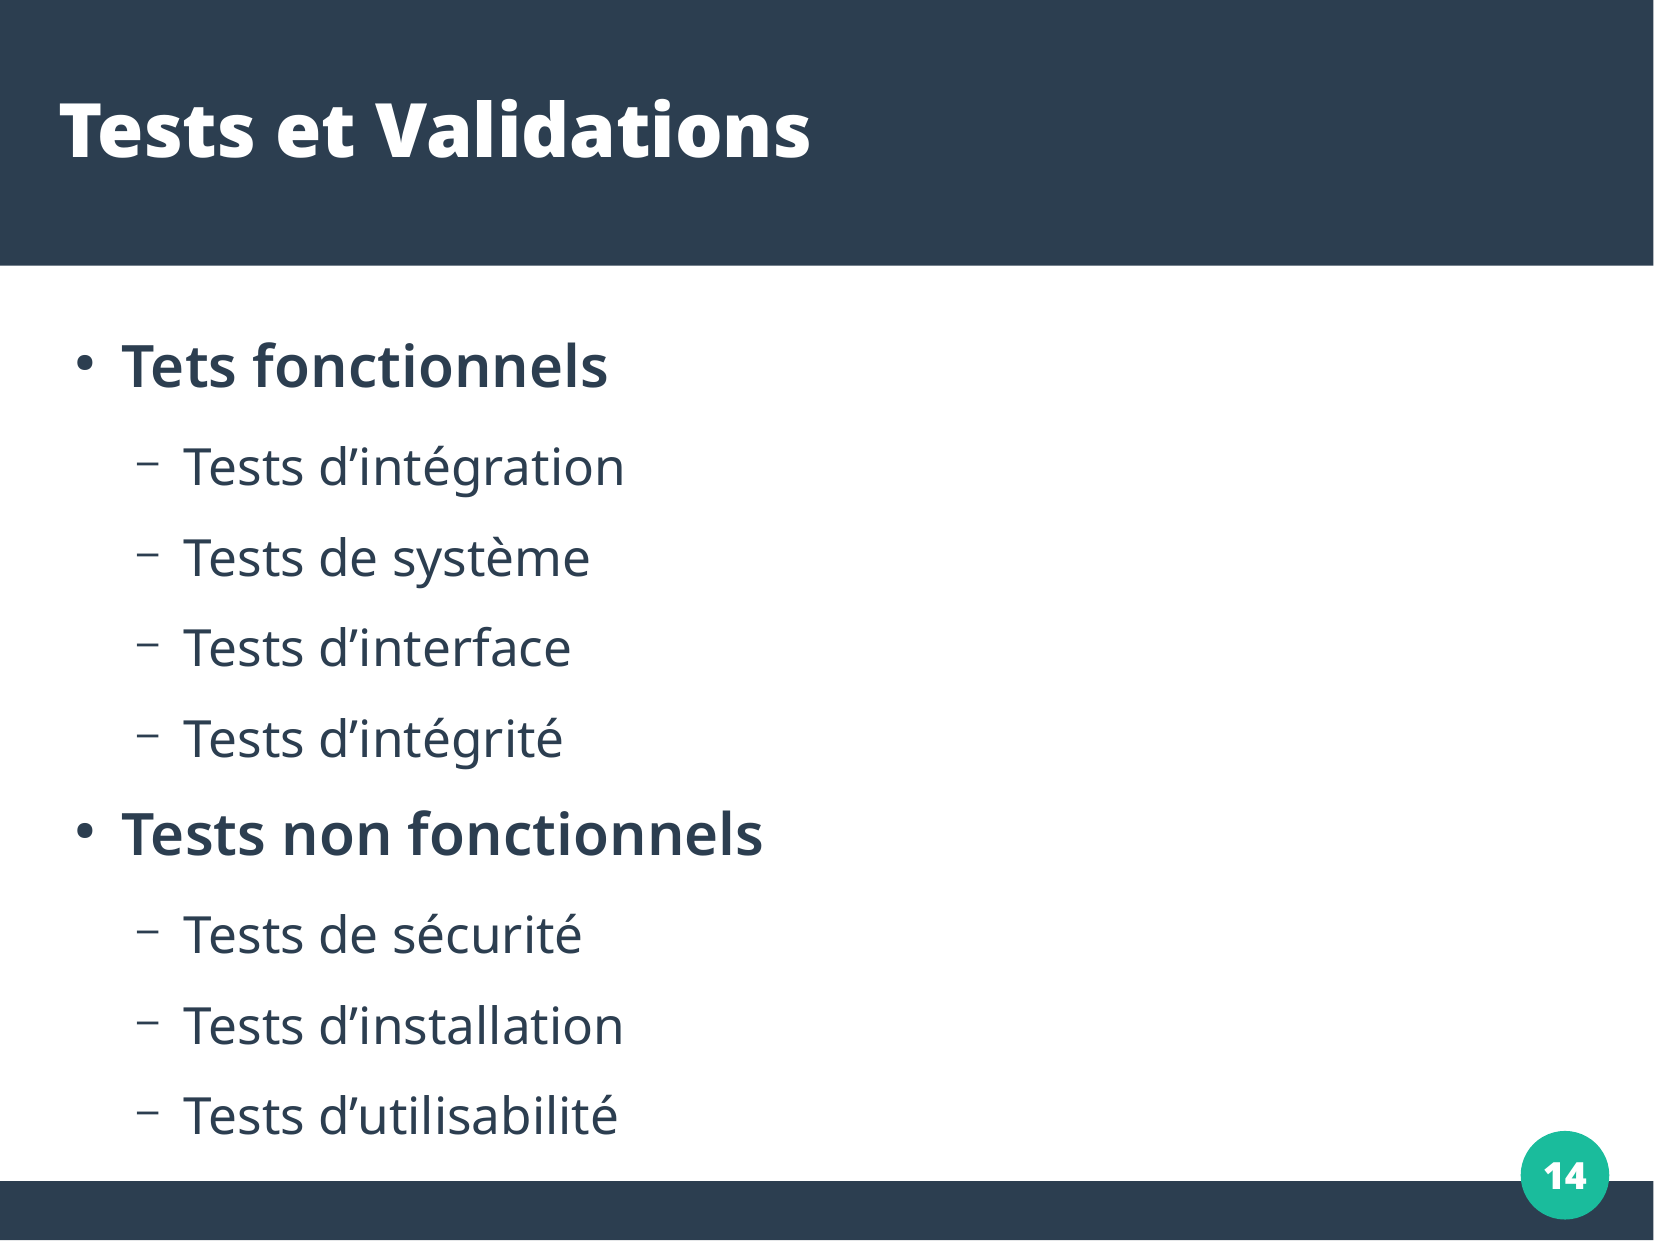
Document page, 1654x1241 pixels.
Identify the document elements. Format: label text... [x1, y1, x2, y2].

title Tests et Validations [59, 49, 1595, 207]
list Tets fonctionnels Tests d’intégration Tests de système Tests d’interface Tests d’intégrité Tests non fonctionnels Tests de sécurité Tests d’installation Tests d’utilisabilité [59, 324, 1595, 1152]
